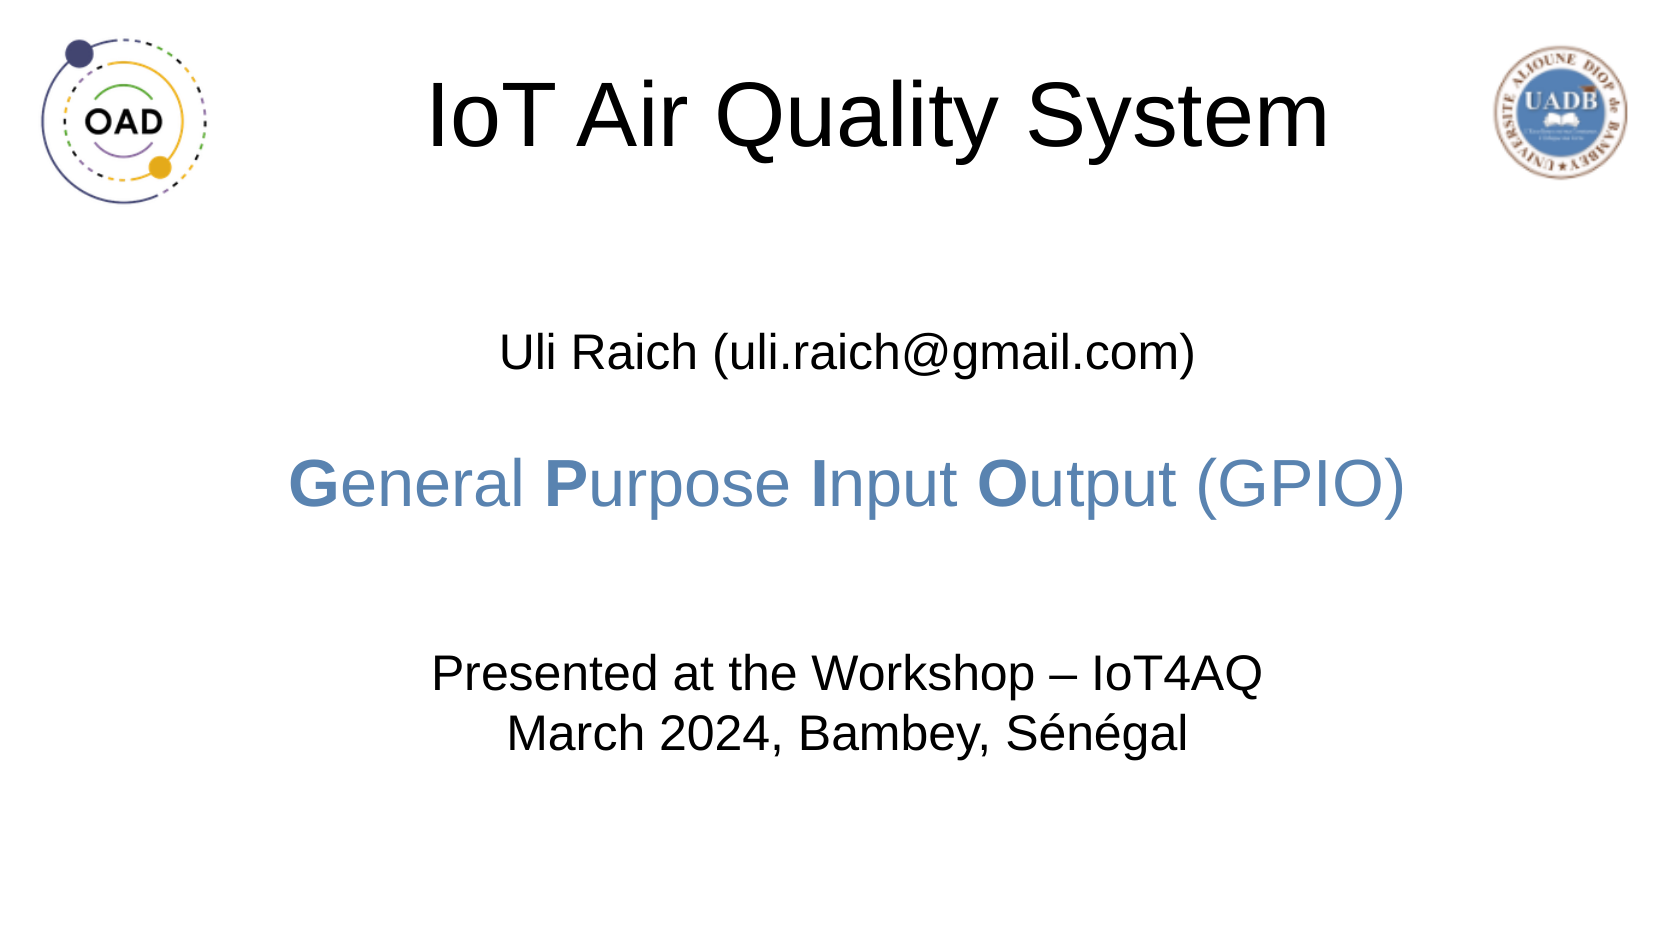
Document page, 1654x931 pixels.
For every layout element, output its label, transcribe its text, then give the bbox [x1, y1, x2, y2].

subtitle Uli Raich (uli.raich@gmail.com) General Purpose Input Output (GPIO) Presented at the Workshop – IoT4AQ March 2024, Bambey, Sénégal [82, 217, 1613, 863]
picture [0, 24, 242, 225]
title IoT Air Quality System [295, 32, 1463, 188]
picture [1482, 37, 1641, 188]
